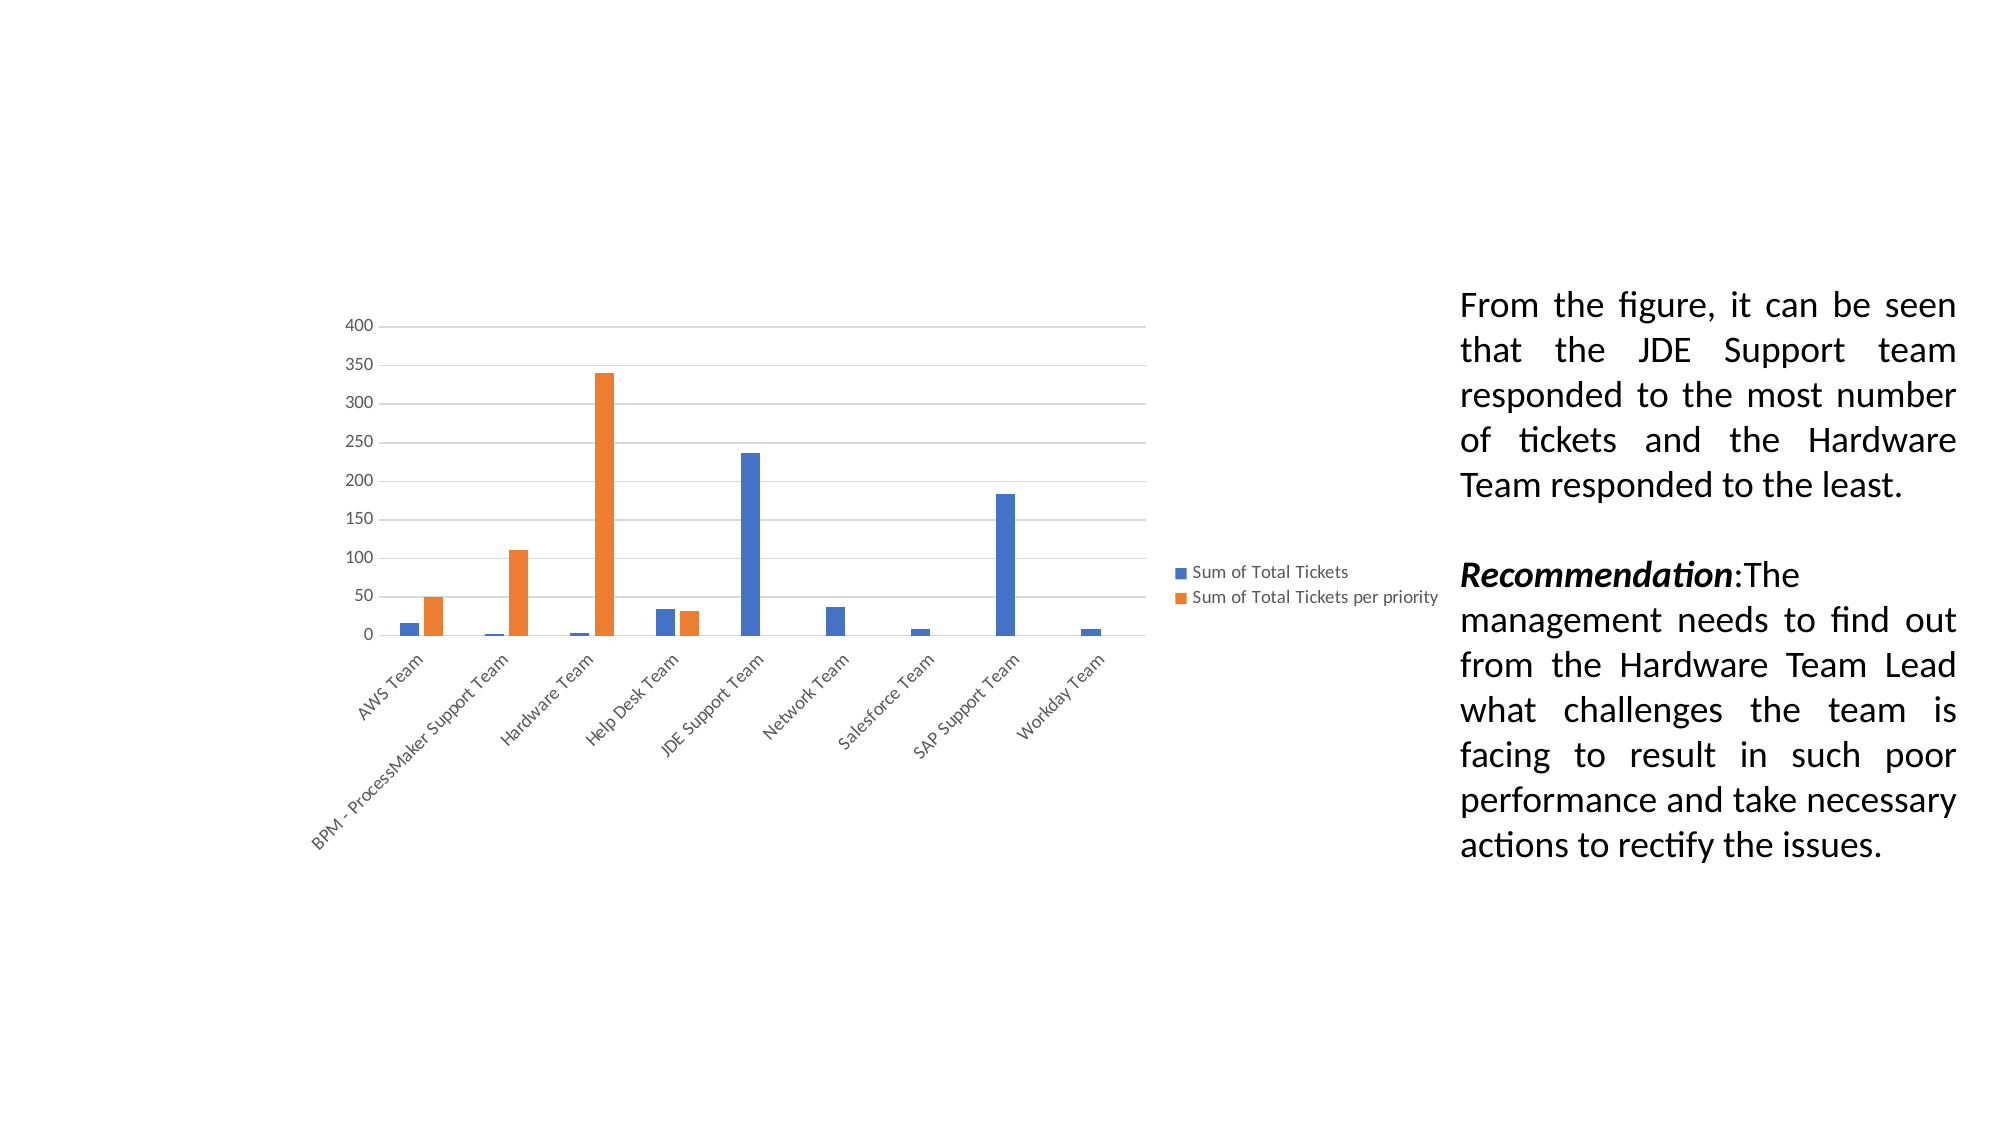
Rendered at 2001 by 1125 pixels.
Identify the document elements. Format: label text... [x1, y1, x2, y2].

chart [285, 306, 1445, 867]
text_box From the figure, it can be seen that the JDE Support team responded to the most number of tickets and the Hardware Team responded to the least. Recommendation:The management needs to find out from the Hardware Team Lead what challenges the team is facing to result in such poor performance and take necessary actions to rectify the issues. [1445, 272, 1973, 879]
